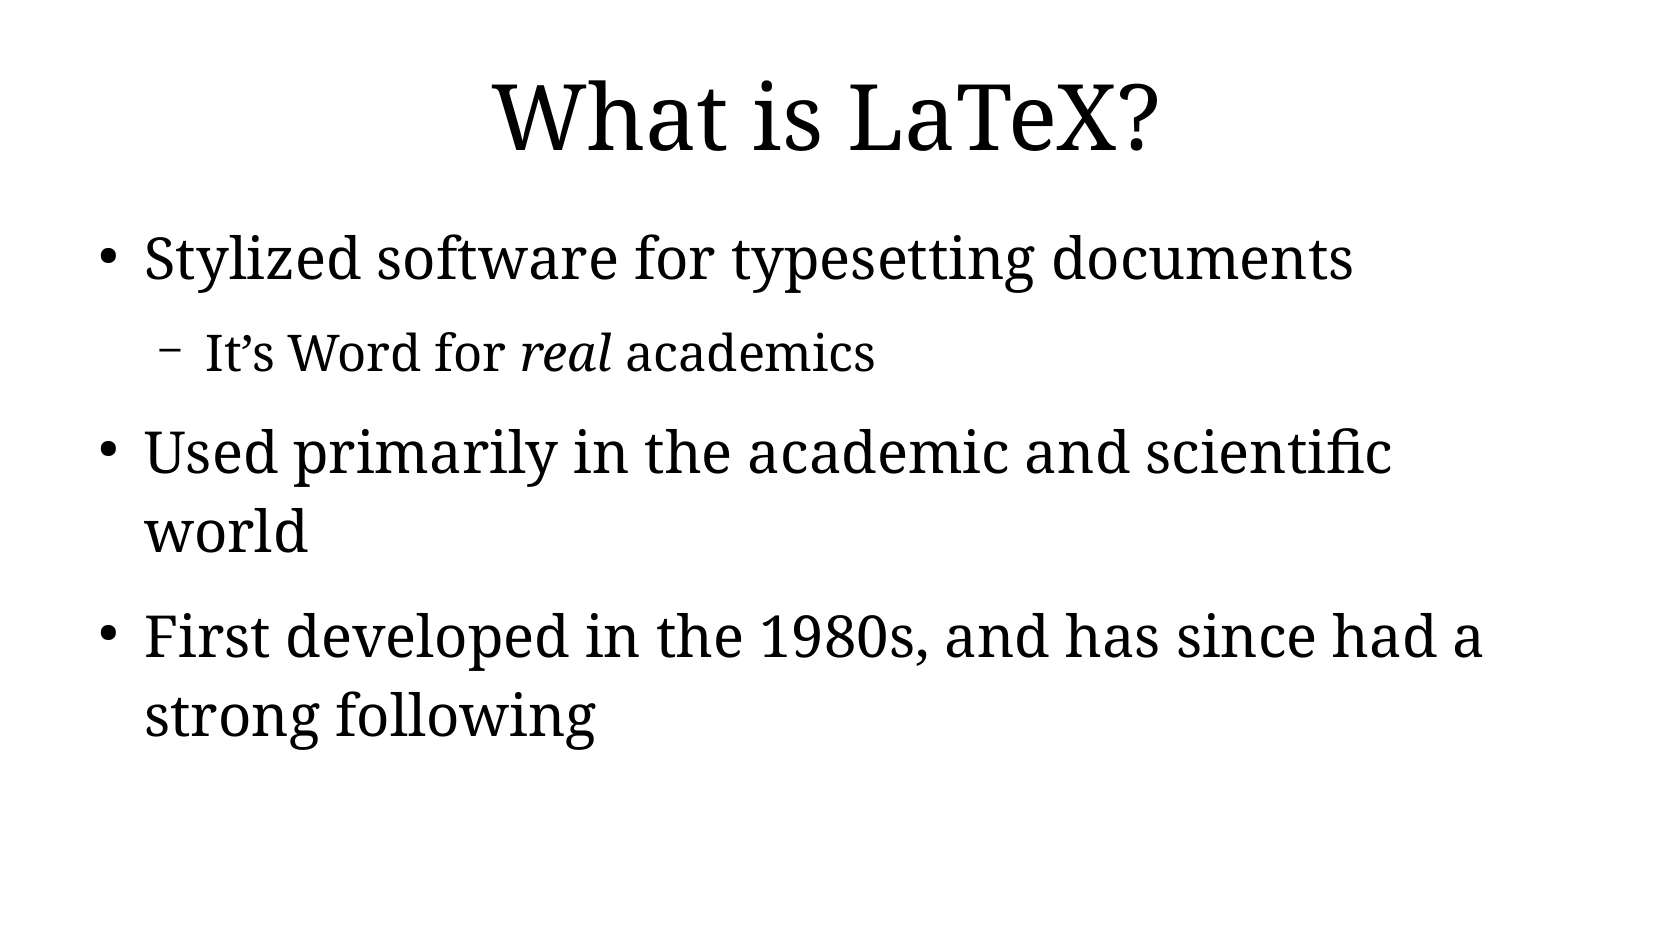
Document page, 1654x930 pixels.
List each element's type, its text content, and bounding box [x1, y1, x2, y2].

list Stylized software for typesetting documents It’s Word for real academics Used primarily in the academic and scientific world First developed in the 1980s, and has since had a strong following [82, 217, 1571, 757]
title What is LaTeX? [82, 37, 1571, 193]
